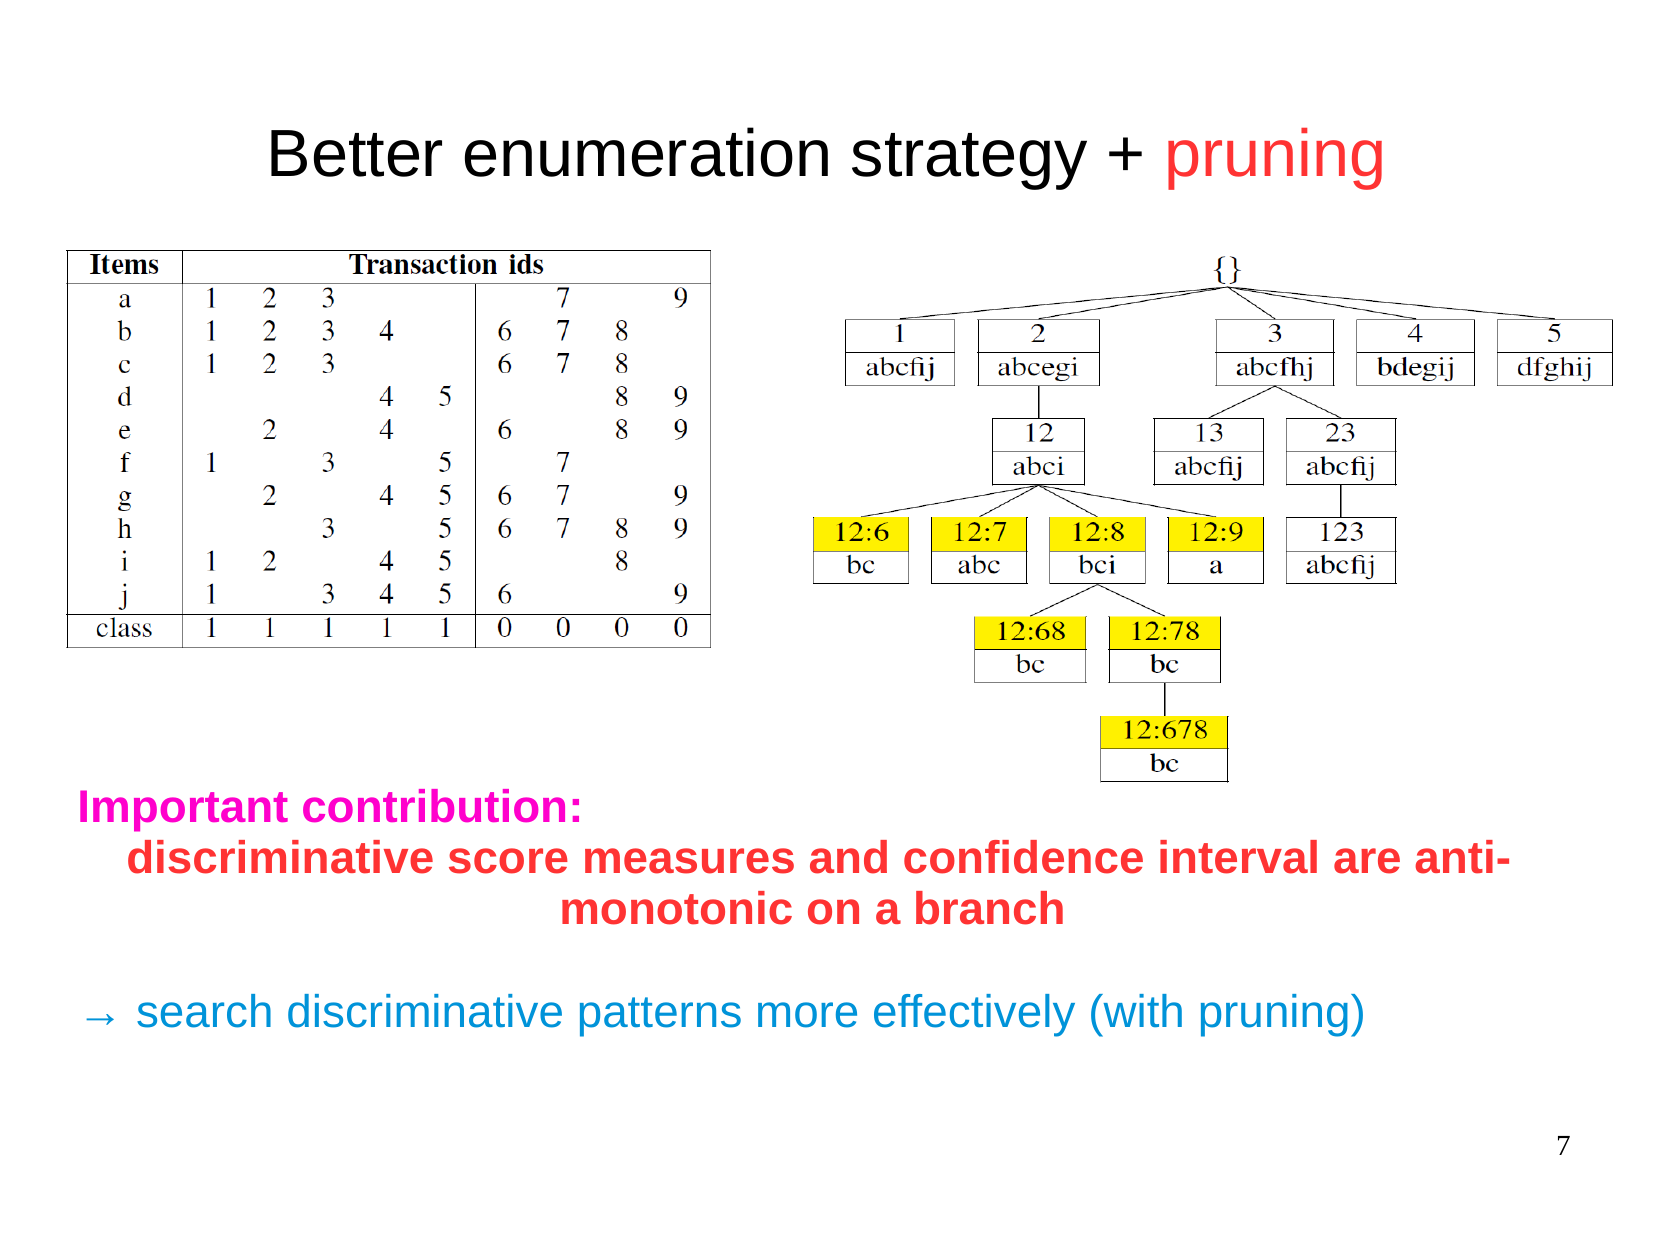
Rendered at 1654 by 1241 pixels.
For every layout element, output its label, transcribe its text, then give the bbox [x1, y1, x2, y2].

title Better enumeration strategy + pruning [82, 49, 1571, 257]
picture [768, 239, 1654, 796]
picture [57, 239, 719, 661]
text_box Important contribution: discriminative score measures and confidence interval are anti-monotonic on a branch → search discriminative patterns more effectively (with pruning) [62, 773, 1563, 1149]
